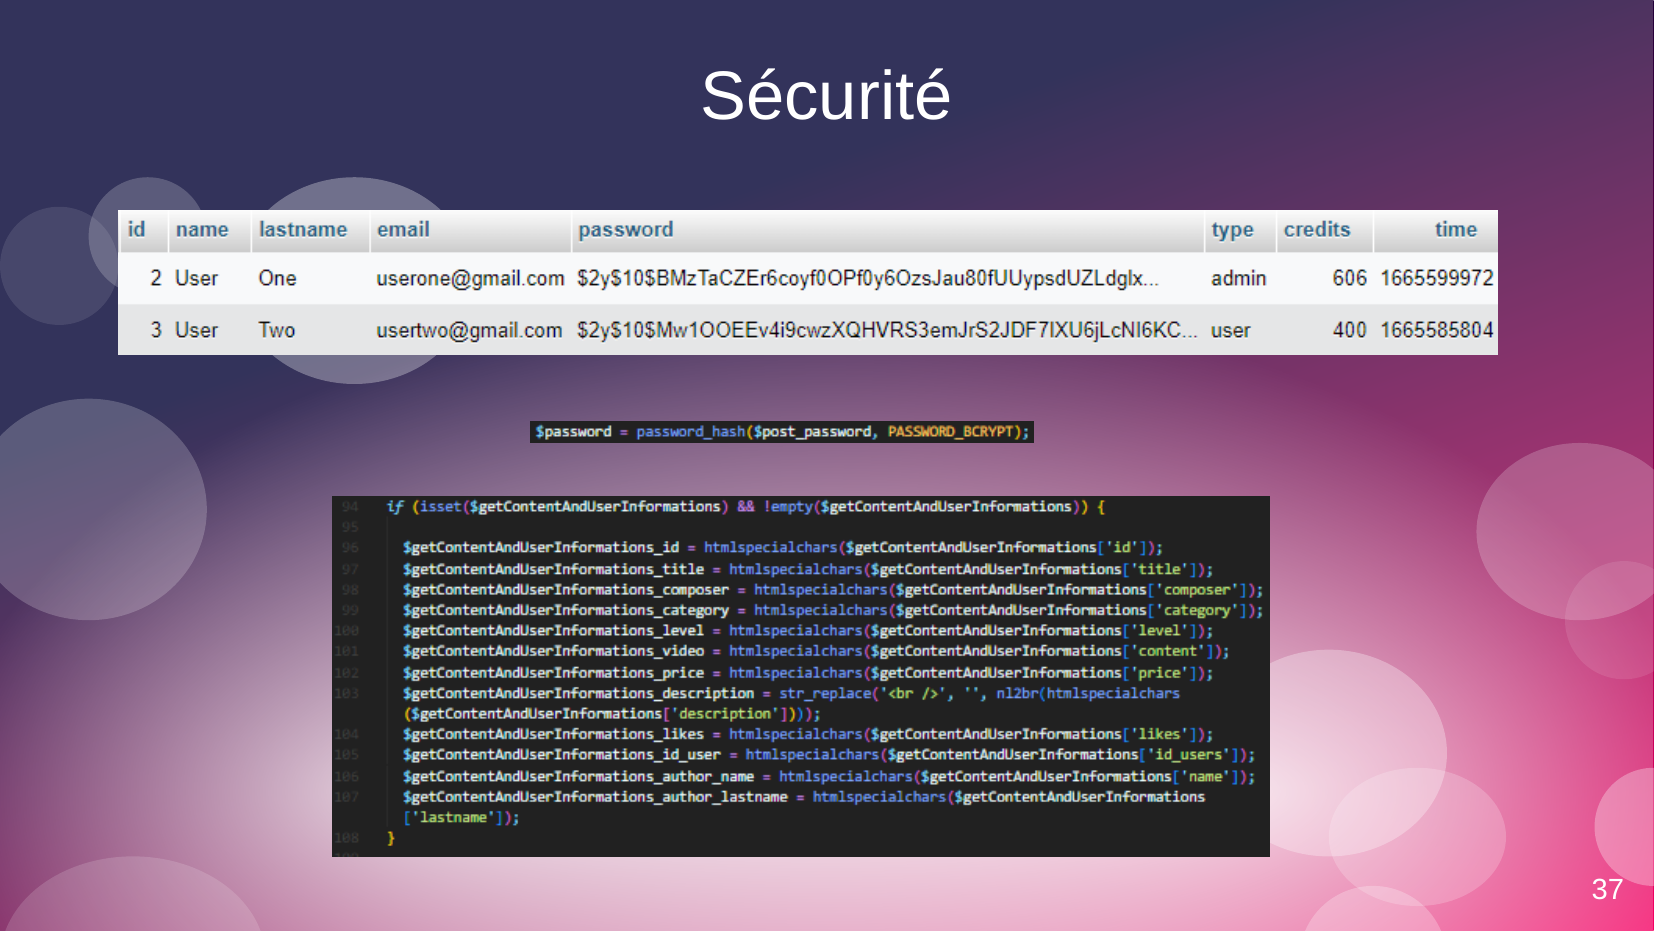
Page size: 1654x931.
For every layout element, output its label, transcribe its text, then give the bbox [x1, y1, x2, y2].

title Sécurité [88, 14, 1565, 178]
picture [530, 421, 1034, 443]
picture [118, 210, 1498, 355]
picture [332, 496, 1270, 857]
